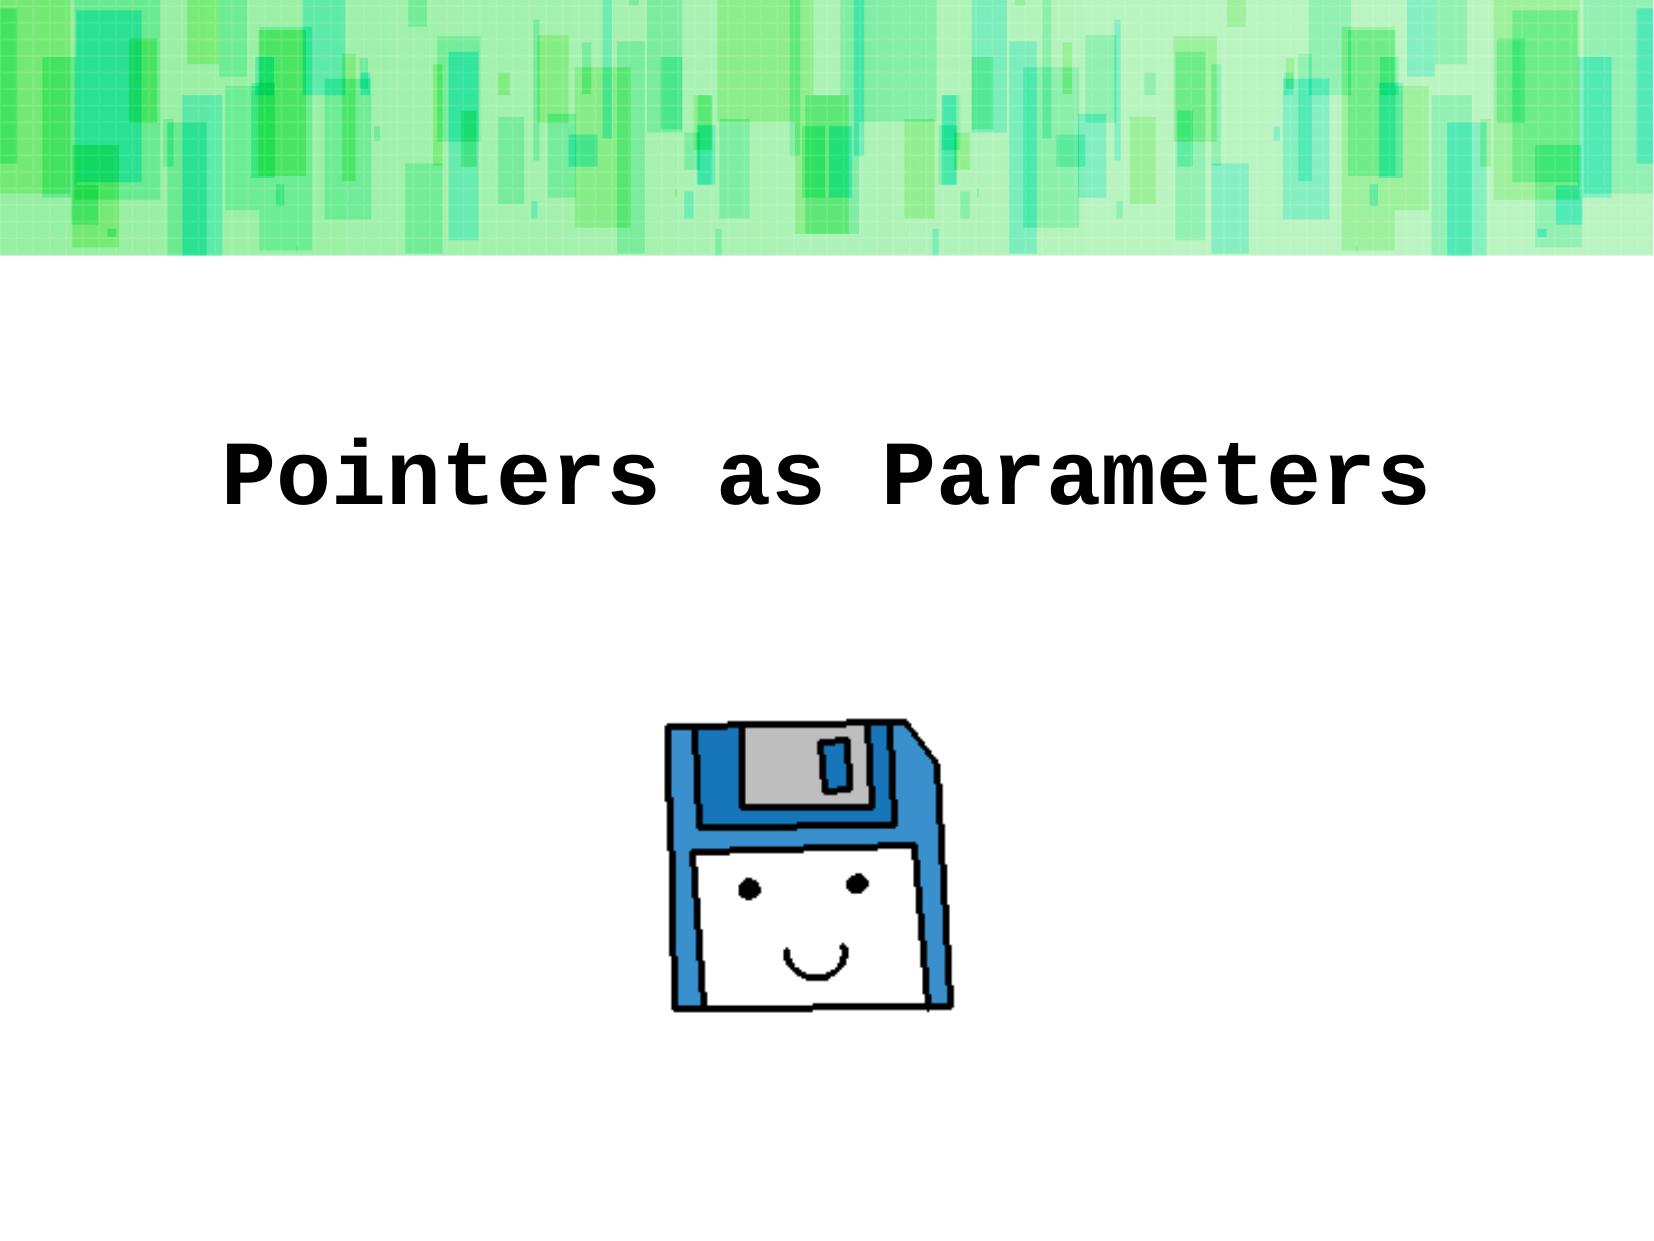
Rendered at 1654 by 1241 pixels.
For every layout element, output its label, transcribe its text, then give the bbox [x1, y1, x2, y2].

picture [0, 0, 1654, 1241]
subtitle Pointers as Parameters [82, 285, 1571, 676]
